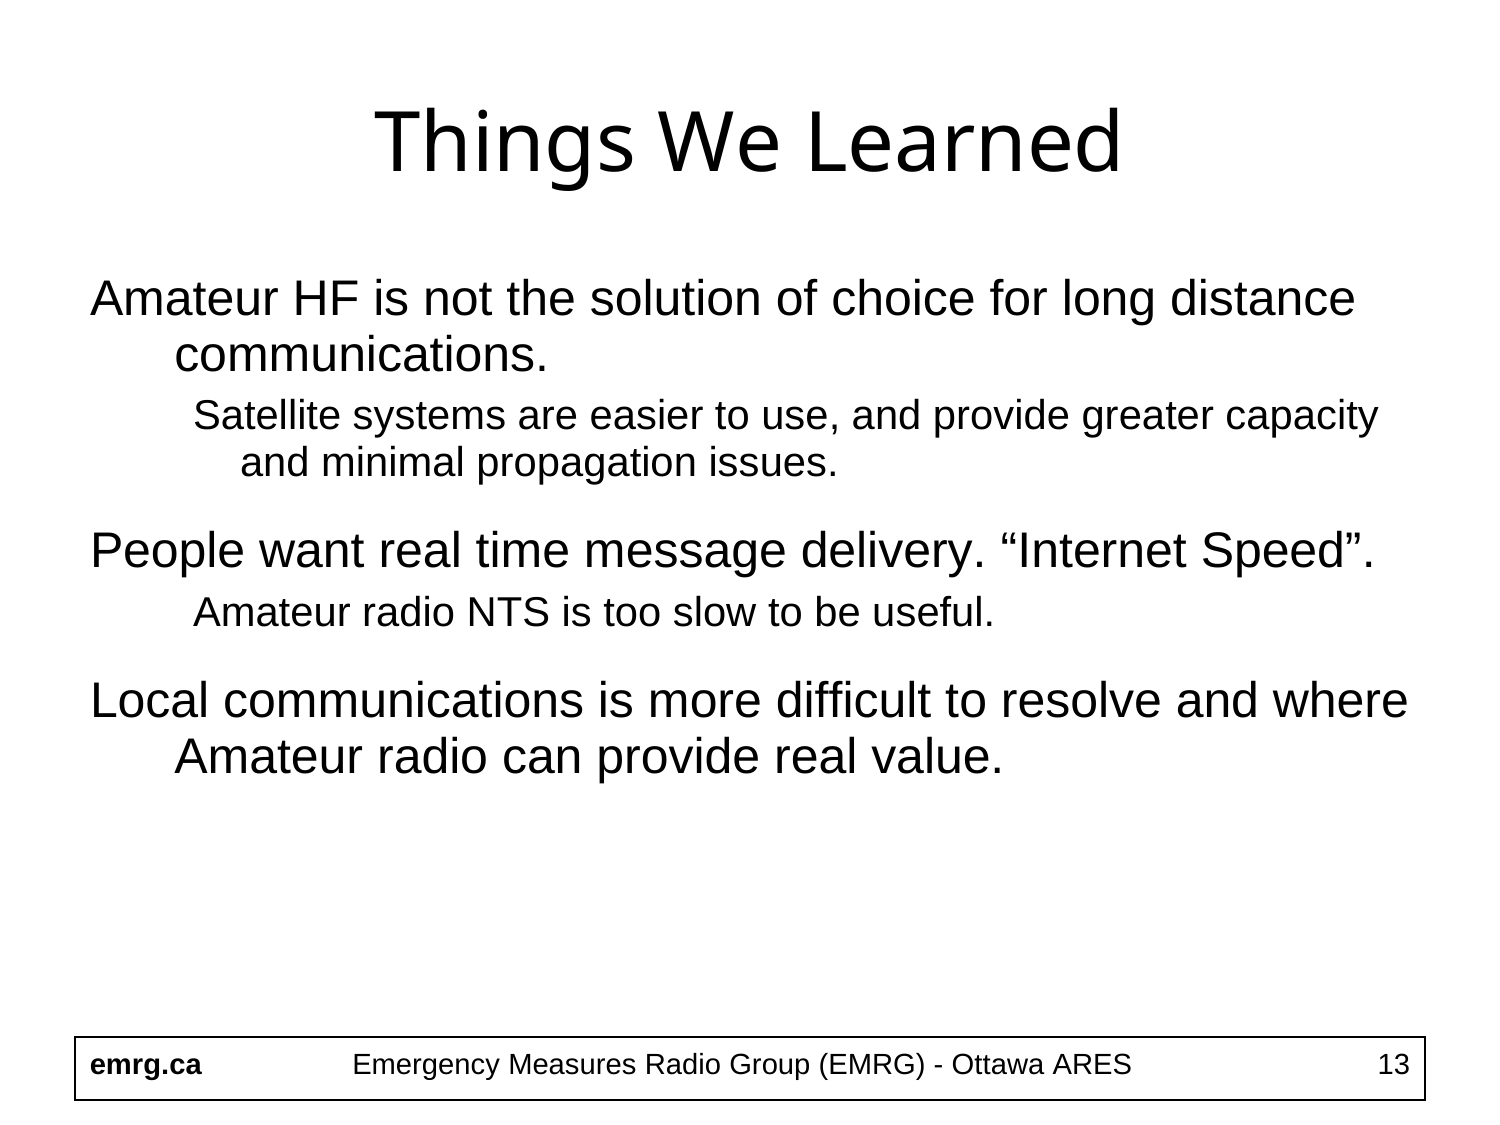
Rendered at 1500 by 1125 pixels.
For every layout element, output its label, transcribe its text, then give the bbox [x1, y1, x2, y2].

list Amateur HF is not the solution of choice for long distance communications. Satellite systems are easier to use, and provide greater capacity and minimal propagation issues. People want real time message delivery. “Internet Speed”. Amateur radio NTS is too slow to be useful. Local communications is more difficult to resolve and where Amateur radio can provide real value. [75, 262, 1426, 1006]
text_box <number> [1246, 1037, 1426, 1103]
title Things We Learned [75, 45, 1426, 233]
text_box Emergency Measures Radio Group (EMRG) - Ottawa ARES [247, 1037, 1238, 1103]
